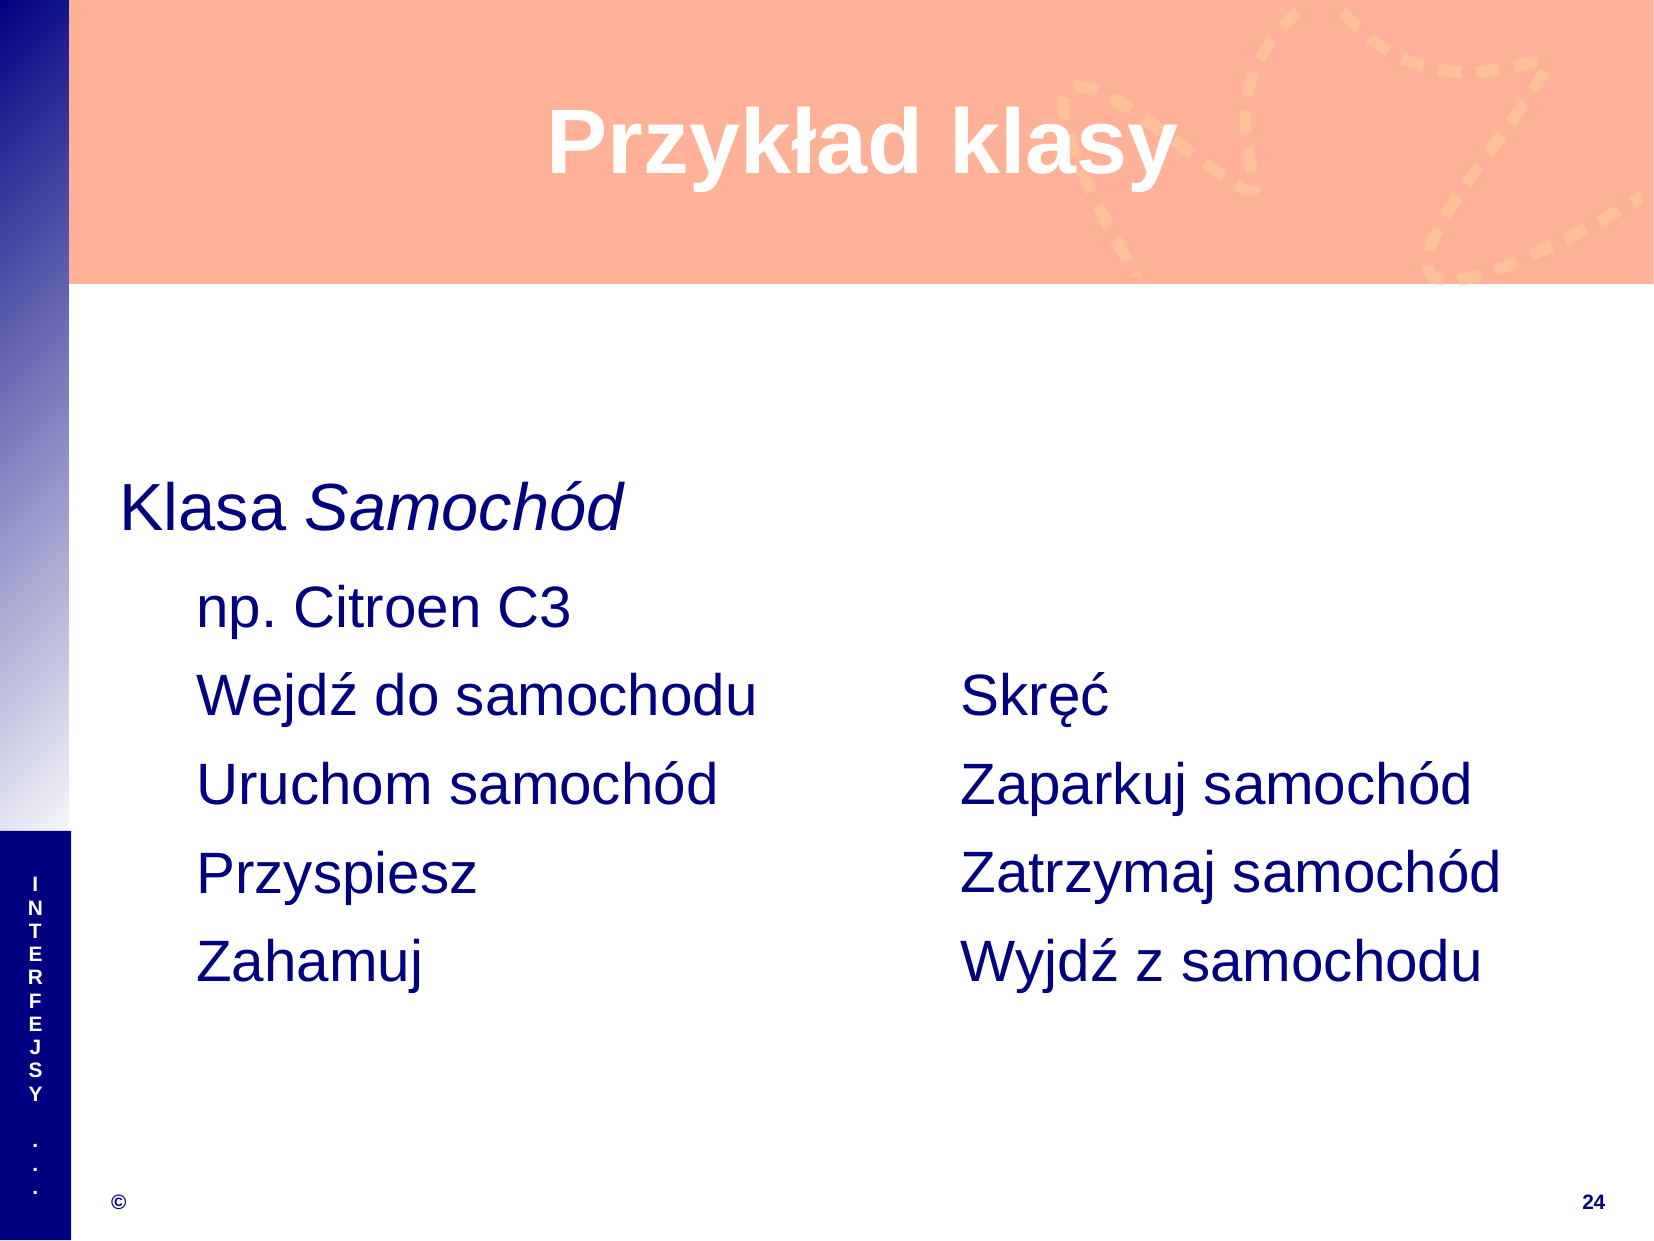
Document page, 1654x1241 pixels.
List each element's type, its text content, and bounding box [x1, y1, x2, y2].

list Skręć Zaparkuj samochód Zatrzymaj samochód Wyjdź z samochodu [866, 662, 1585, 993]
list Klasa Samochód np. Citroen C3 Wejdź do samochodu Uruchom samochód Przyspiesz Zahamuj [101, 470, 877, 993]
title Przykład klasy [109, 37, 1617, 246]
text_box I N T E R F E J S Y . . . [0, 830, 71, 1241]
